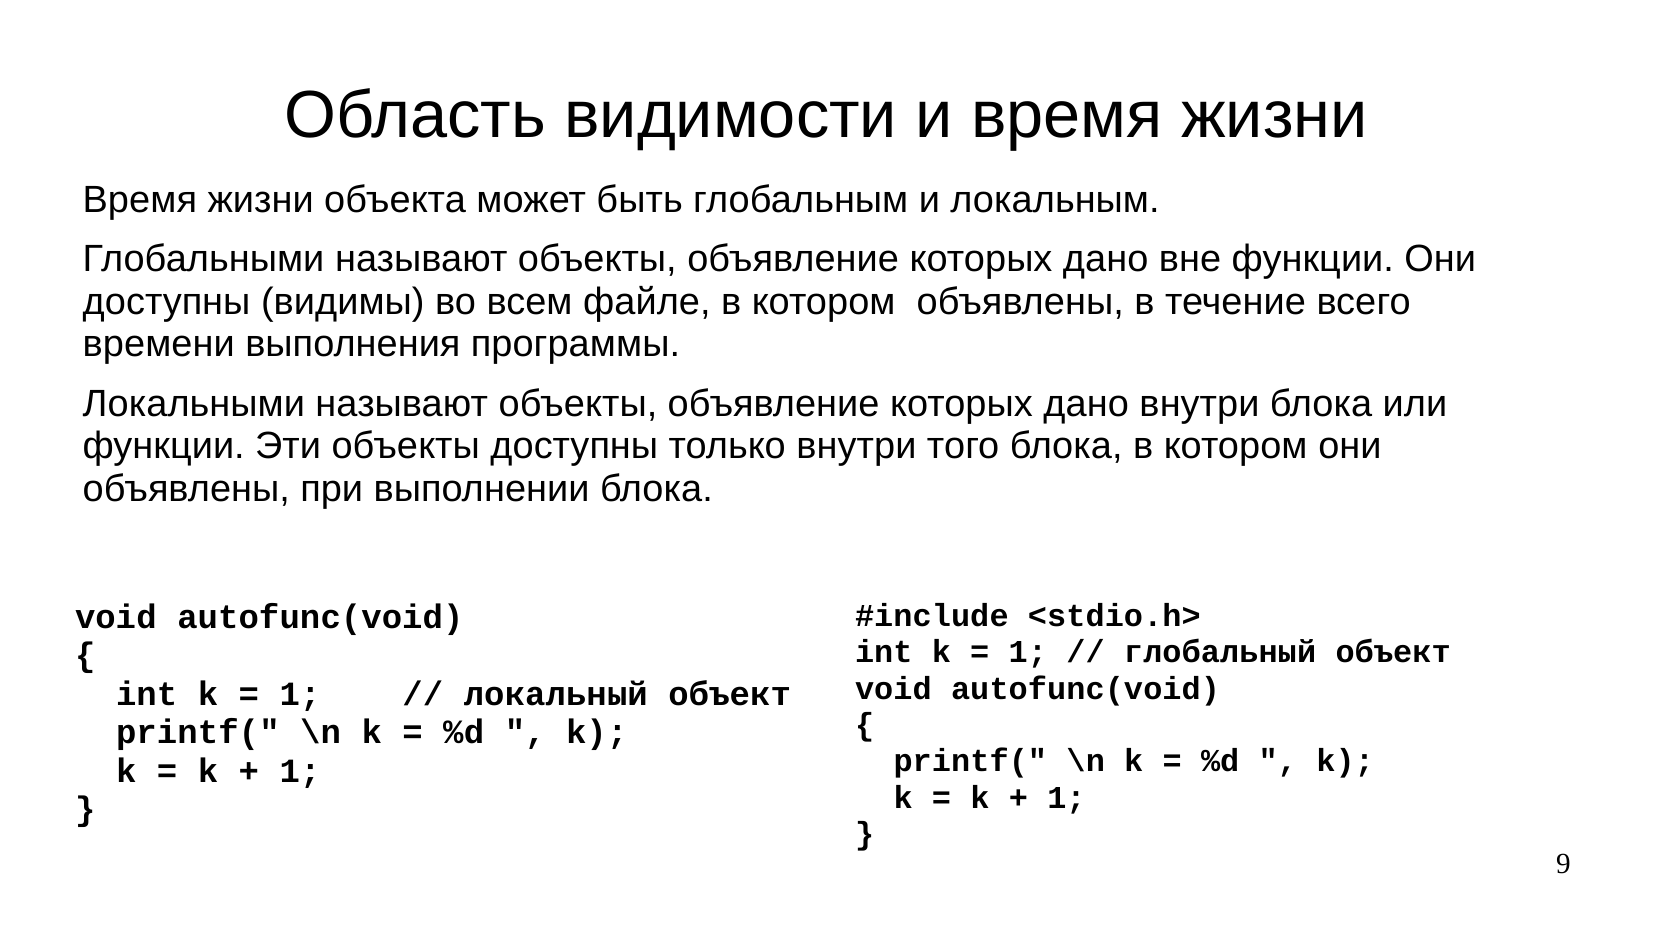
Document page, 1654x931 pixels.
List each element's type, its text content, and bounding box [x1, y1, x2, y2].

list Время жизни объекта может быть глобальным и локальным. Глобальными называют объекты, объявление которых дано вне функции. Они доступны (видимы) во всем файле, в котором объявлены, в течение всего времени выполнения программы. Локальными называют объекты, объявление которых дано внутри блока или функции. Эти объекты доступны только внутри того блока, в котором они объявлены, при выполнении блока. [82, 177, 1571, 511]
list void autofunc(void) { int k = 1; // локальный объект printf(" \n k = %d ", k); k = k + 1; } [75, 600, 802, 858]
list #include <stdio.h> int k = 1; // глобальный объект void autofunc(void) { printf(" \n k = %d ", k); k = k + 1; } [855, 600, 1582, 858]
title Область видимости и время жизни [82, 37, 1571, 177]
